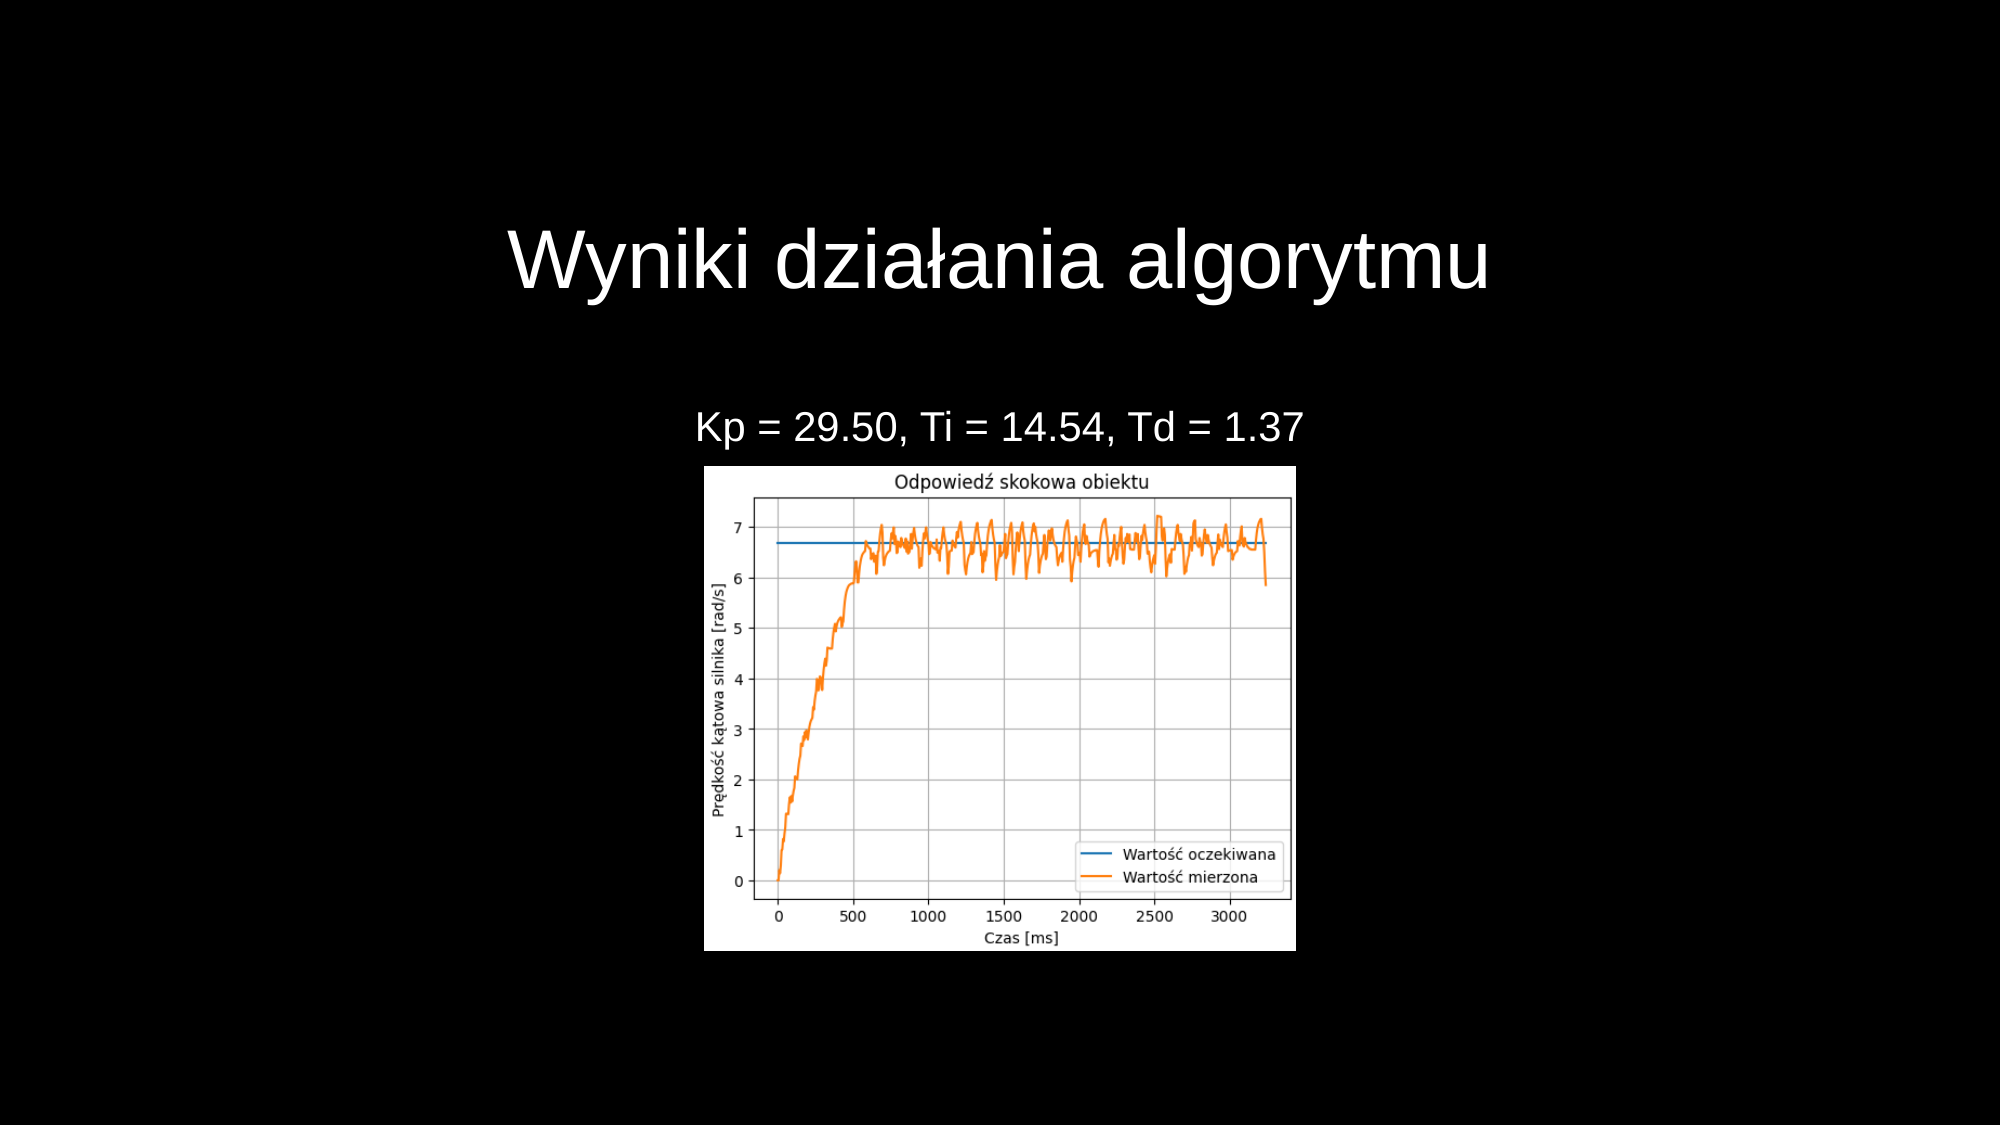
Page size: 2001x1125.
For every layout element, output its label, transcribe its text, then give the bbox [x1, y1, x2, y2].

picture [704, 466, 1296, 951]
list Kp = 29.50, Ti = 14.54, Td = 1.37 [187, 382, 1813, 968]
title Wyniki działania algorytmu [187, 143, 1813, 367]
